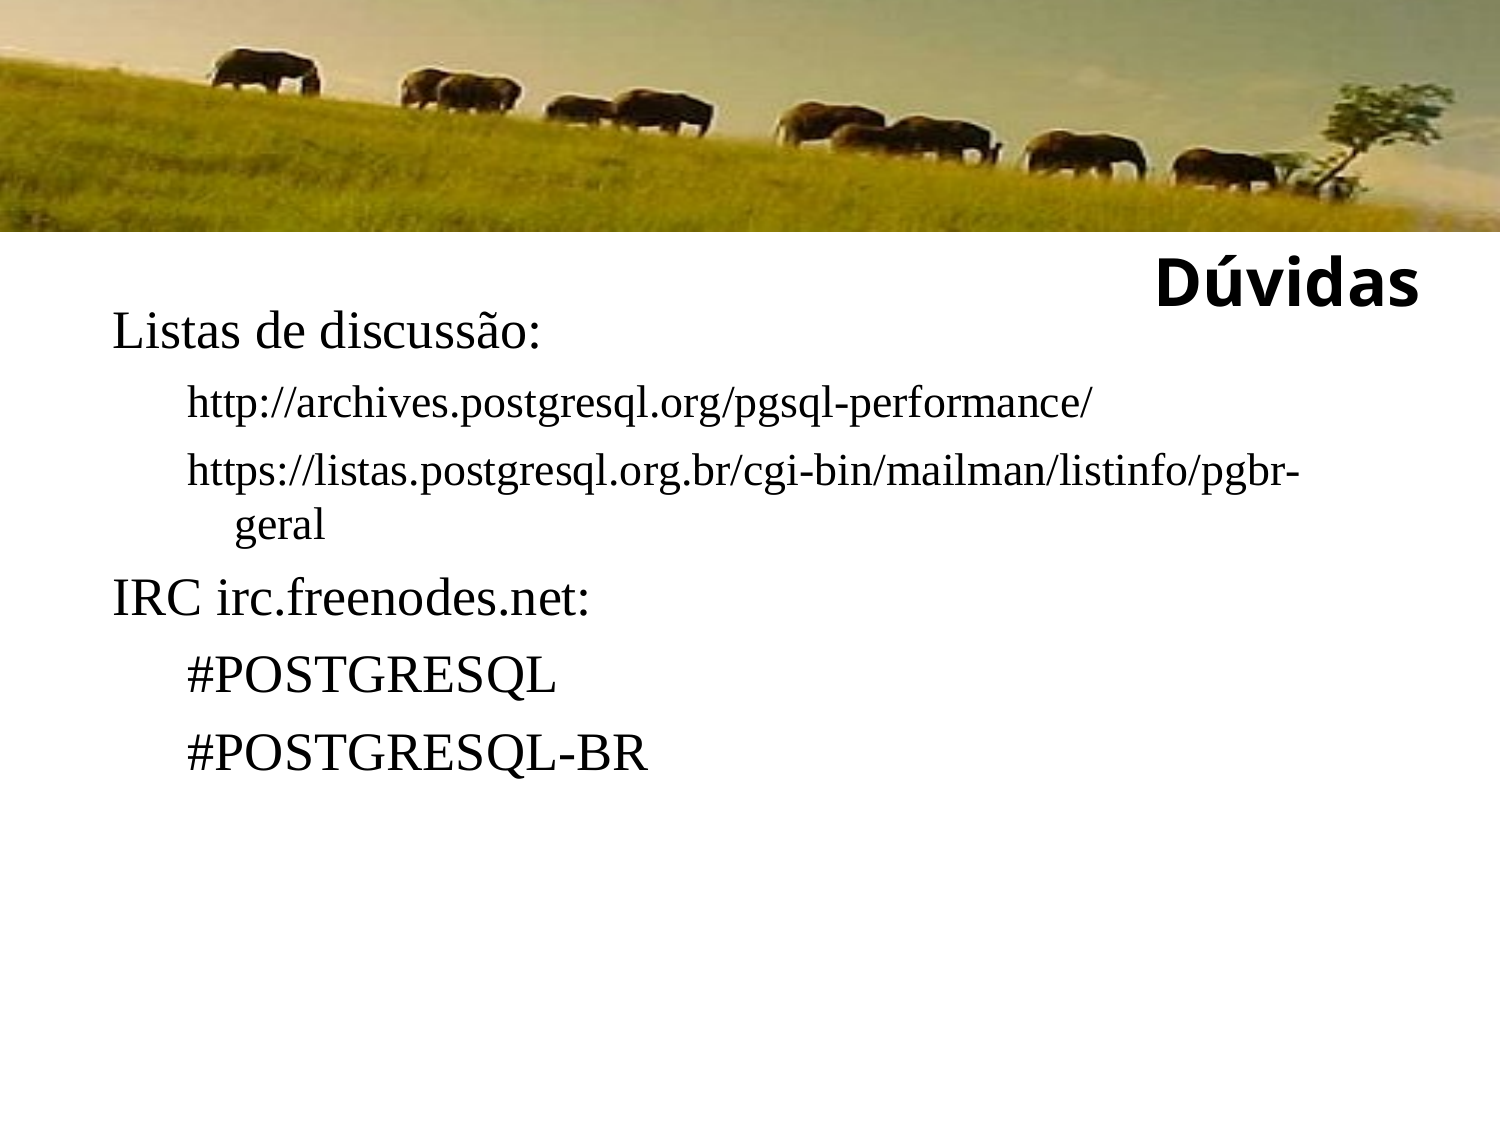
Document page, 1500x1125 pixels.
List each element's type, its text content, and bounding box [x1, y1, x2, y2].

picture [0, 0, 1500, 232]
text_box Dúvidas [473, 232, 1436, 329]
list Listas de discussão: http://archives.postgresql.org/pgsql-performance/ https://listas.postgresql.org.br/cgi-bin/mailman/listinfo/pgbr-geral IRC irc.freenodes.net: #POSTGRESQL #POSTGRESQL-BR [112, 300, 1388, 981]
